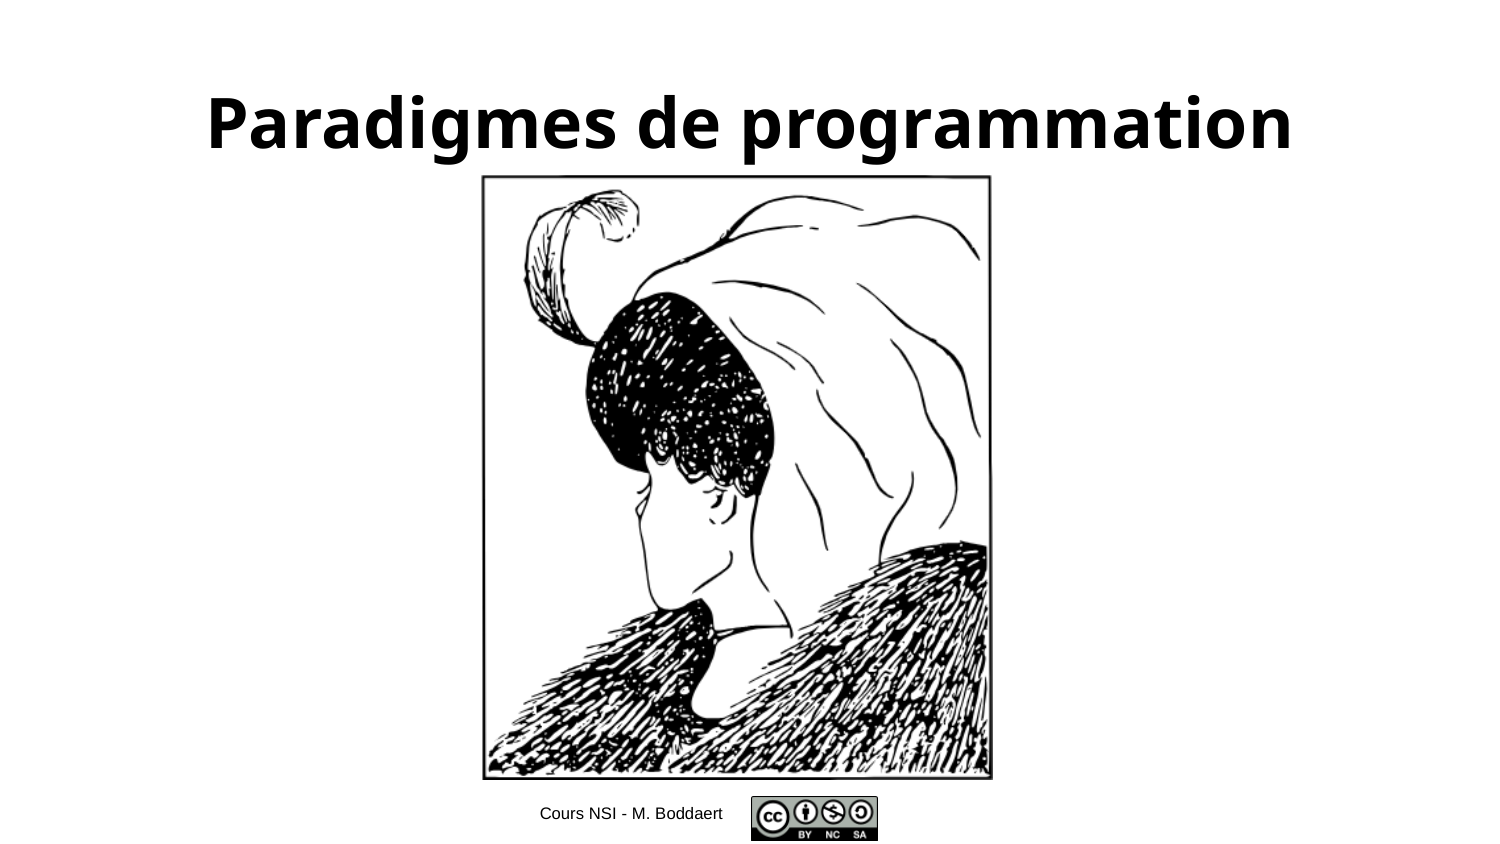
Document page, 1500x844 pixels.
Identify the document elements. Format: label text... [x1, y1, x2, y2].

title Paradigmes de programmation [51, 63, 1449, 178]
picture [751, 796, 878, 841]
picture [480, 174, 993, 780]
